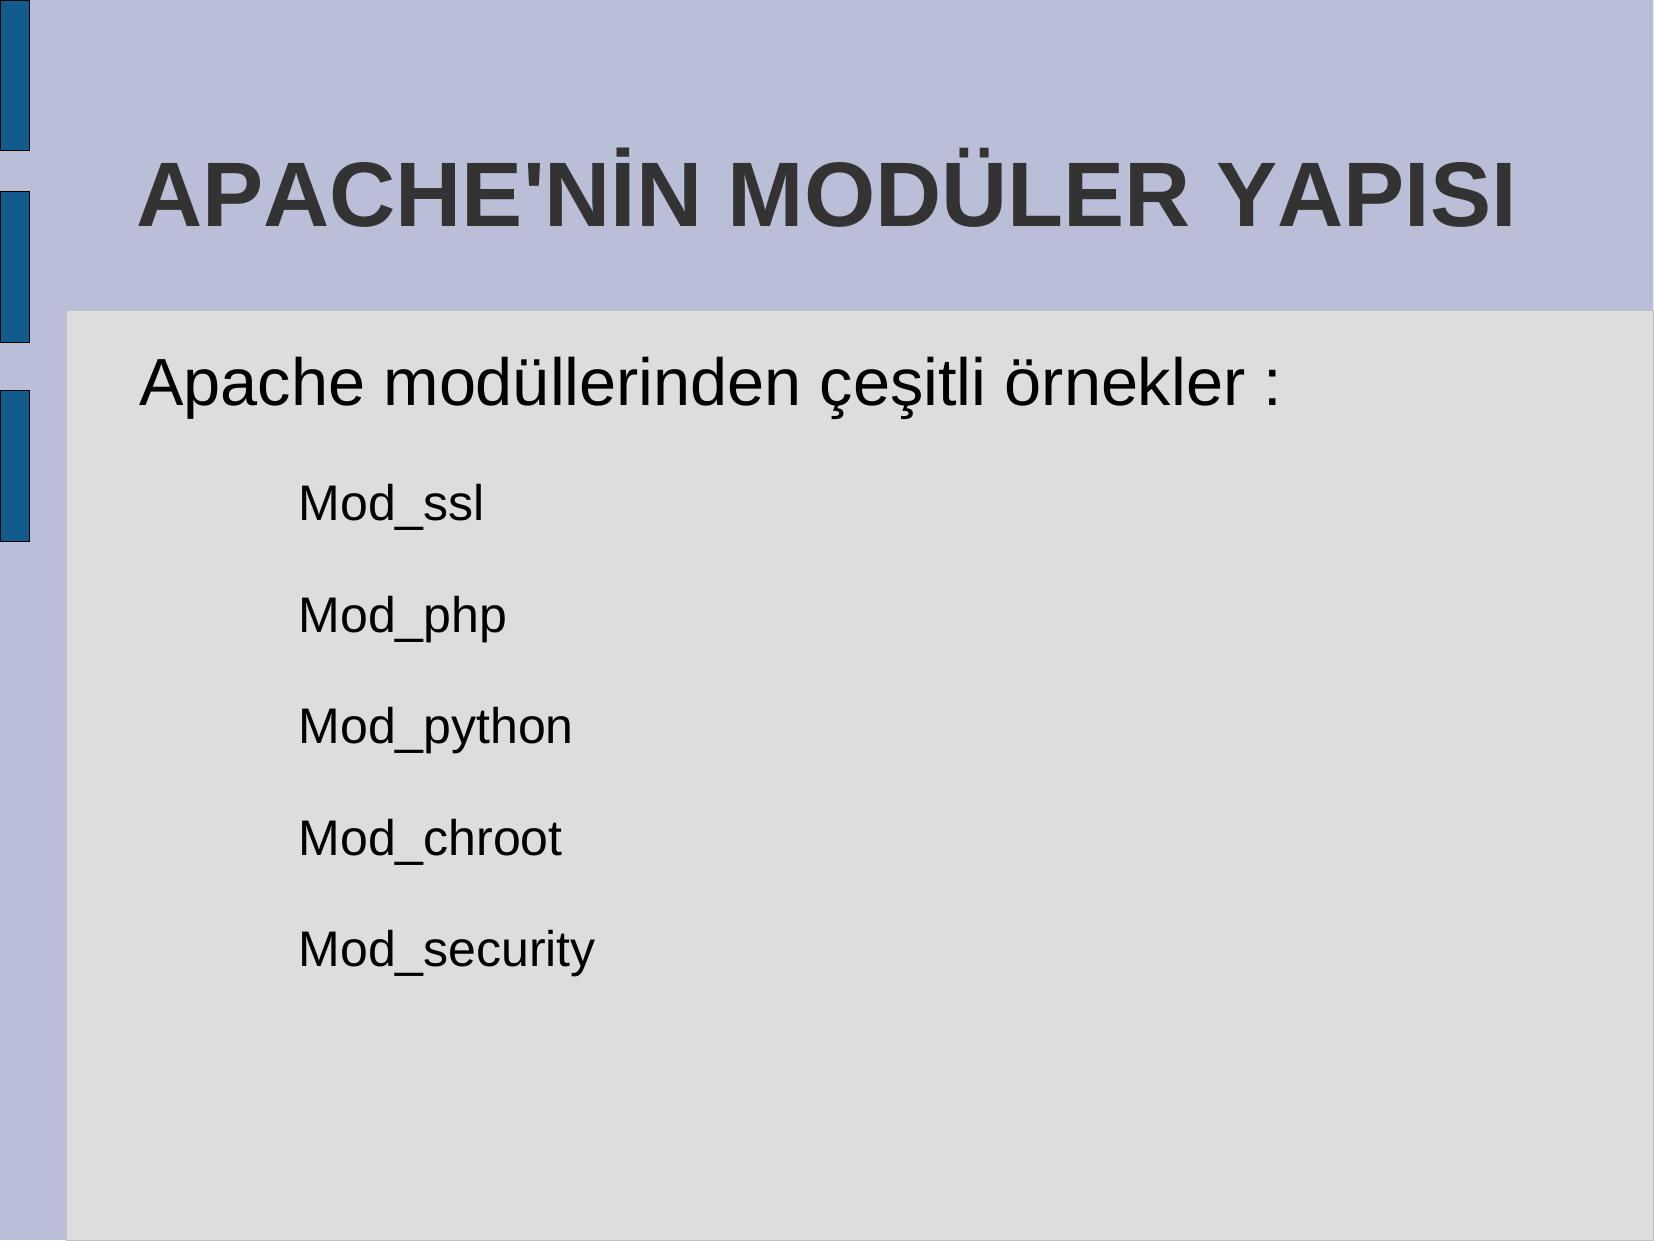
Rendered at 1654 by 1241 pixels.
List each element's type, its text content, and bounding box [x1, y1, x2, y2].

list Apache modüllerinden çeşitli örnekler : Mod_ssl Mod_php Mod_python Mod_chroot Mod_security [121, 344, 1534, 1127]
title APACHE'NİN MODÜLER YAPISI [121, 87, 1534, 302]
